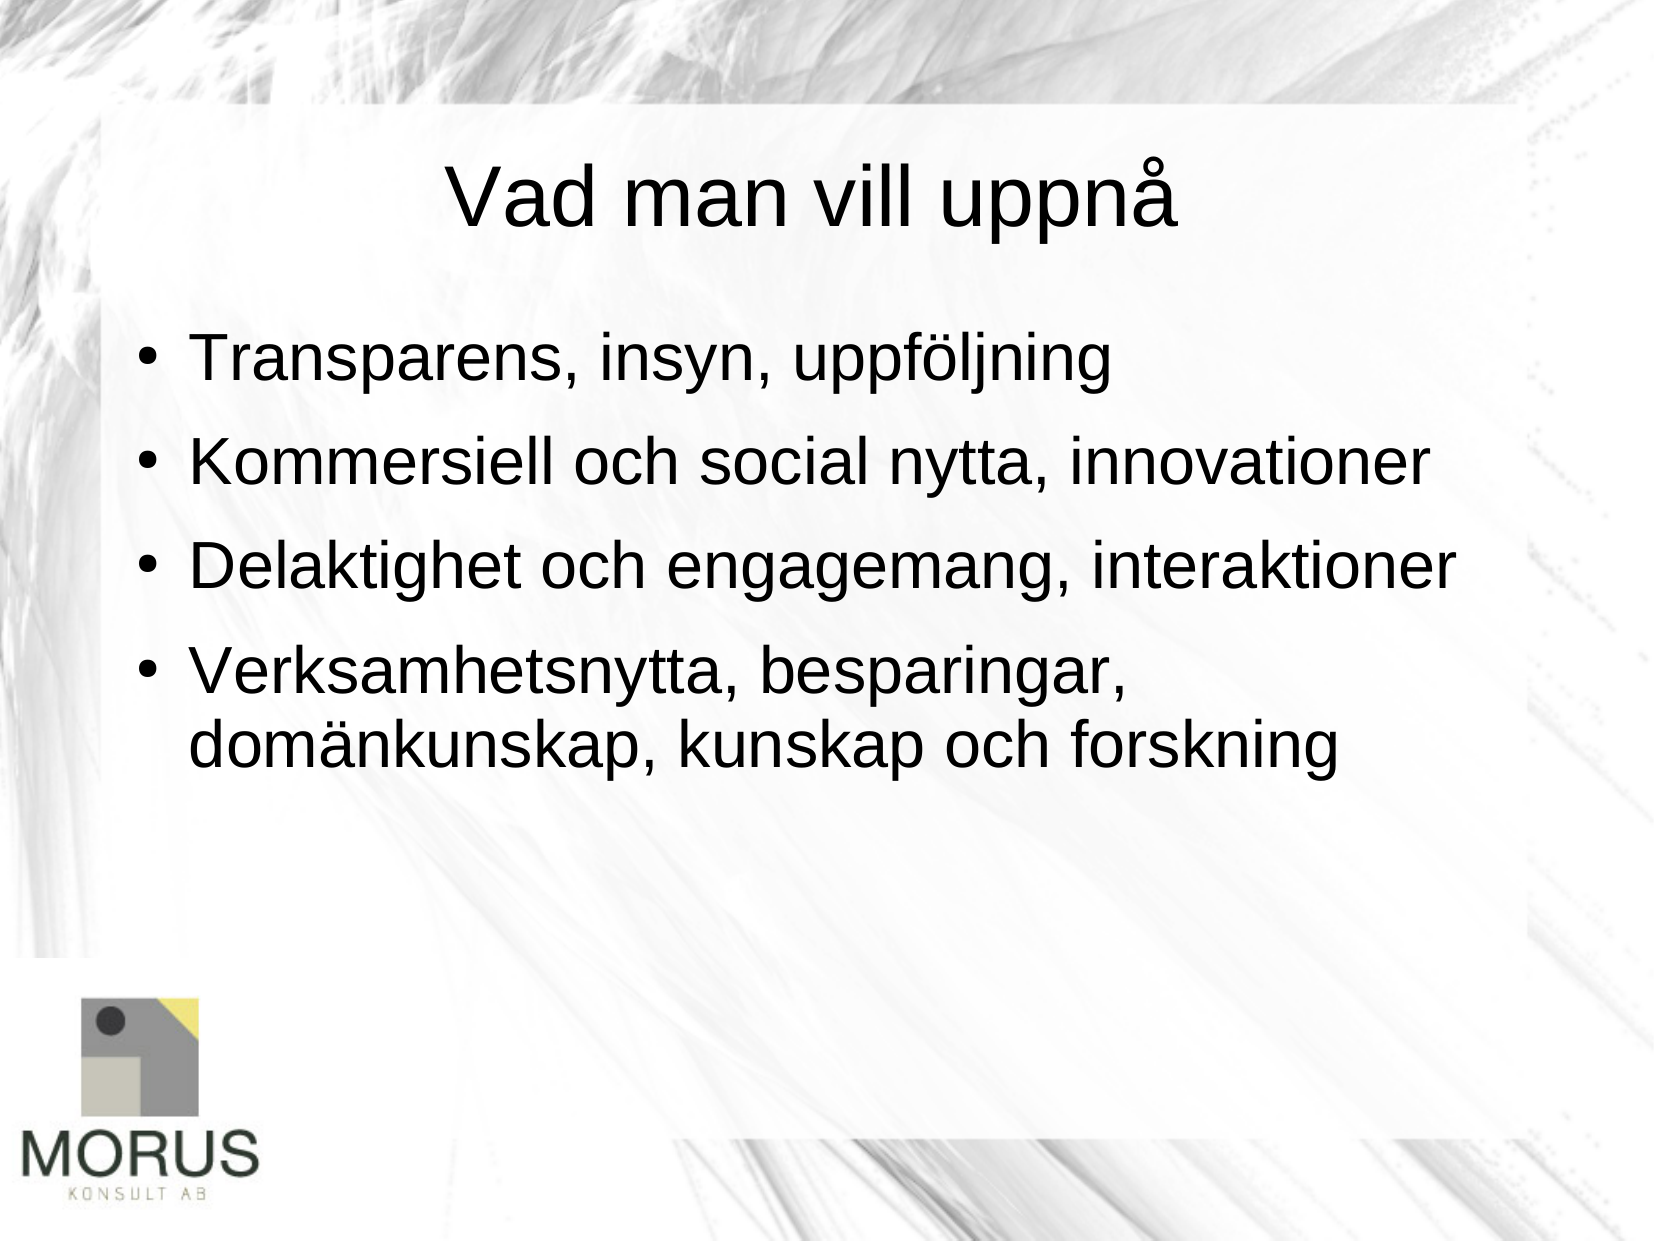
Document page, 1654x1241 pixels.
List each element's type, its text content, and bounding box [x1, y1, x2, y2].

picture [0, 0, 1654, 1241]
title Vad man vill uppnå [118, 112, 1506, 281]
list Transparens, insyn, uppföljning Kommersiell och social nytta, innovationer Delaktighet och engagemang, interaktioner Verksamhetsnytta, besparingar, domänkunskap, kunskap och forskning [118, 319, 1571, 1040]
